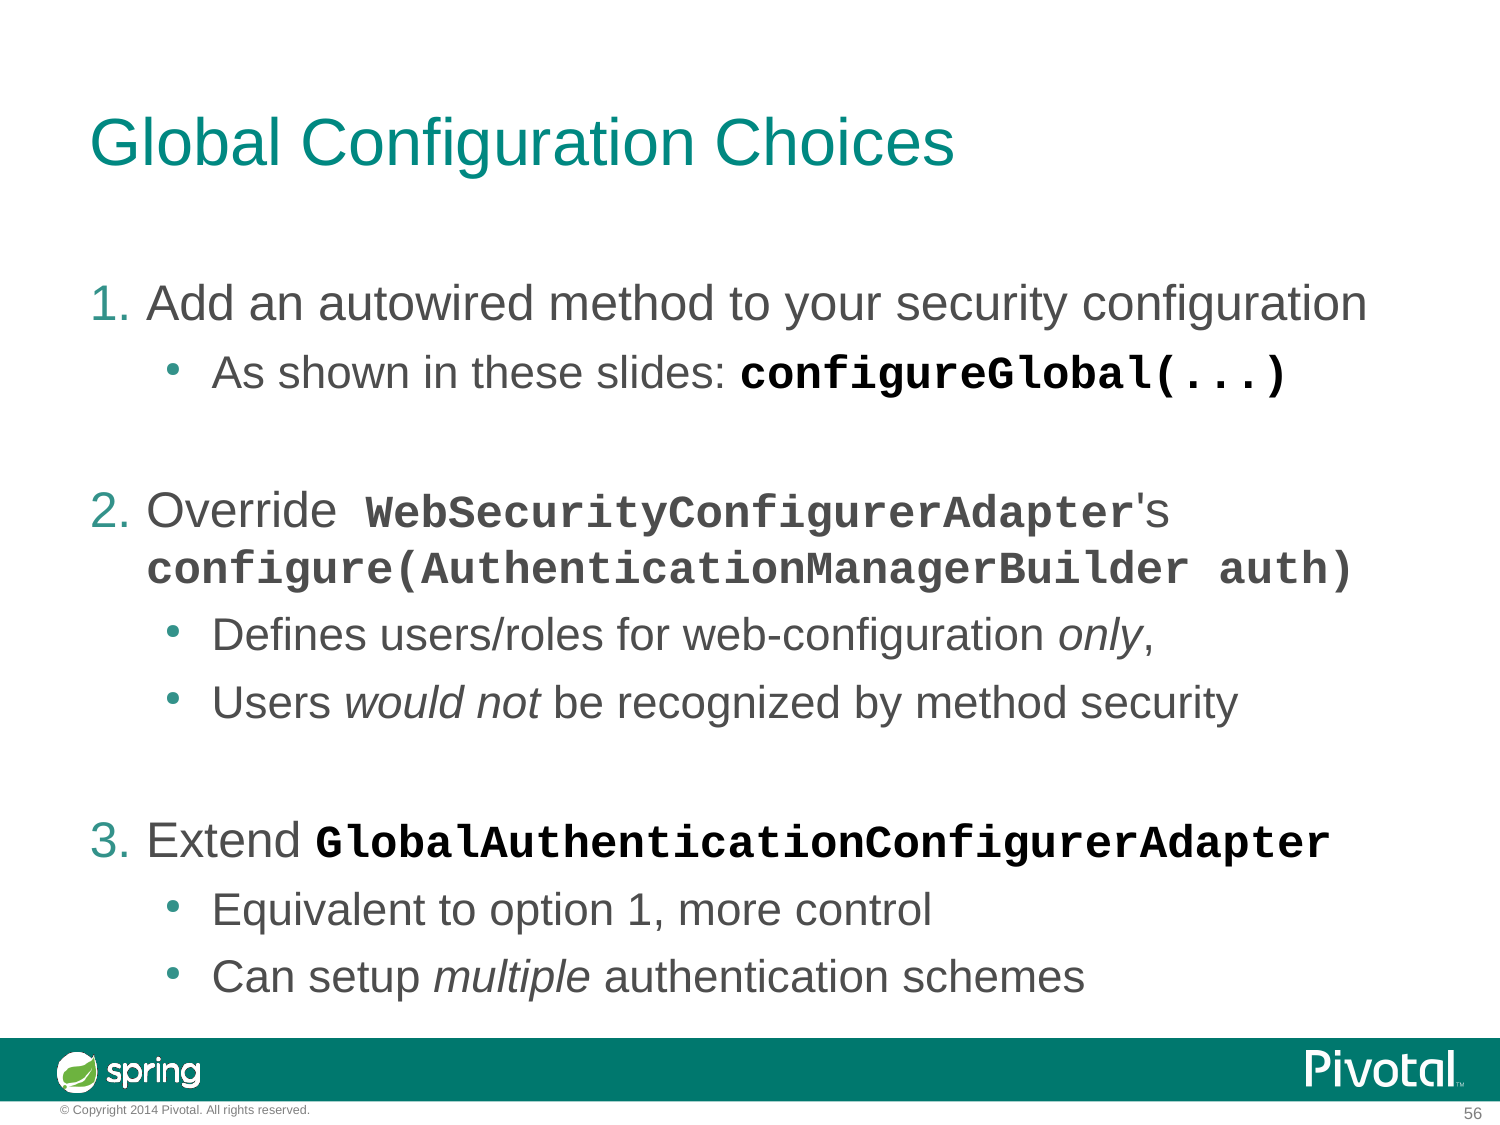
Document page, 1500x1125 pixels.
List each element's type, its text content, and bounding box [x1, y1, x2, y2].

list Add an autowired method to your security configuration As shown in these slides: configureGlobal(...) Override WebSecurityConfigurerAdapter's configure(AuthenticationManagerBuilder auth) Defines users/roles for web-configuration only, Users would not be recognized by method security Extend GlobalAuthenticationConfigurerAdapter Equivalent to option 1, more control Can setup multiple authentication schemes [75, 262, 1426, 1010]
title Global Configuration Choices [75, 45, 1426, 233]
picture [1306, 1050, 1464, 1087]
picture [32, 1041, 210, 1103]
